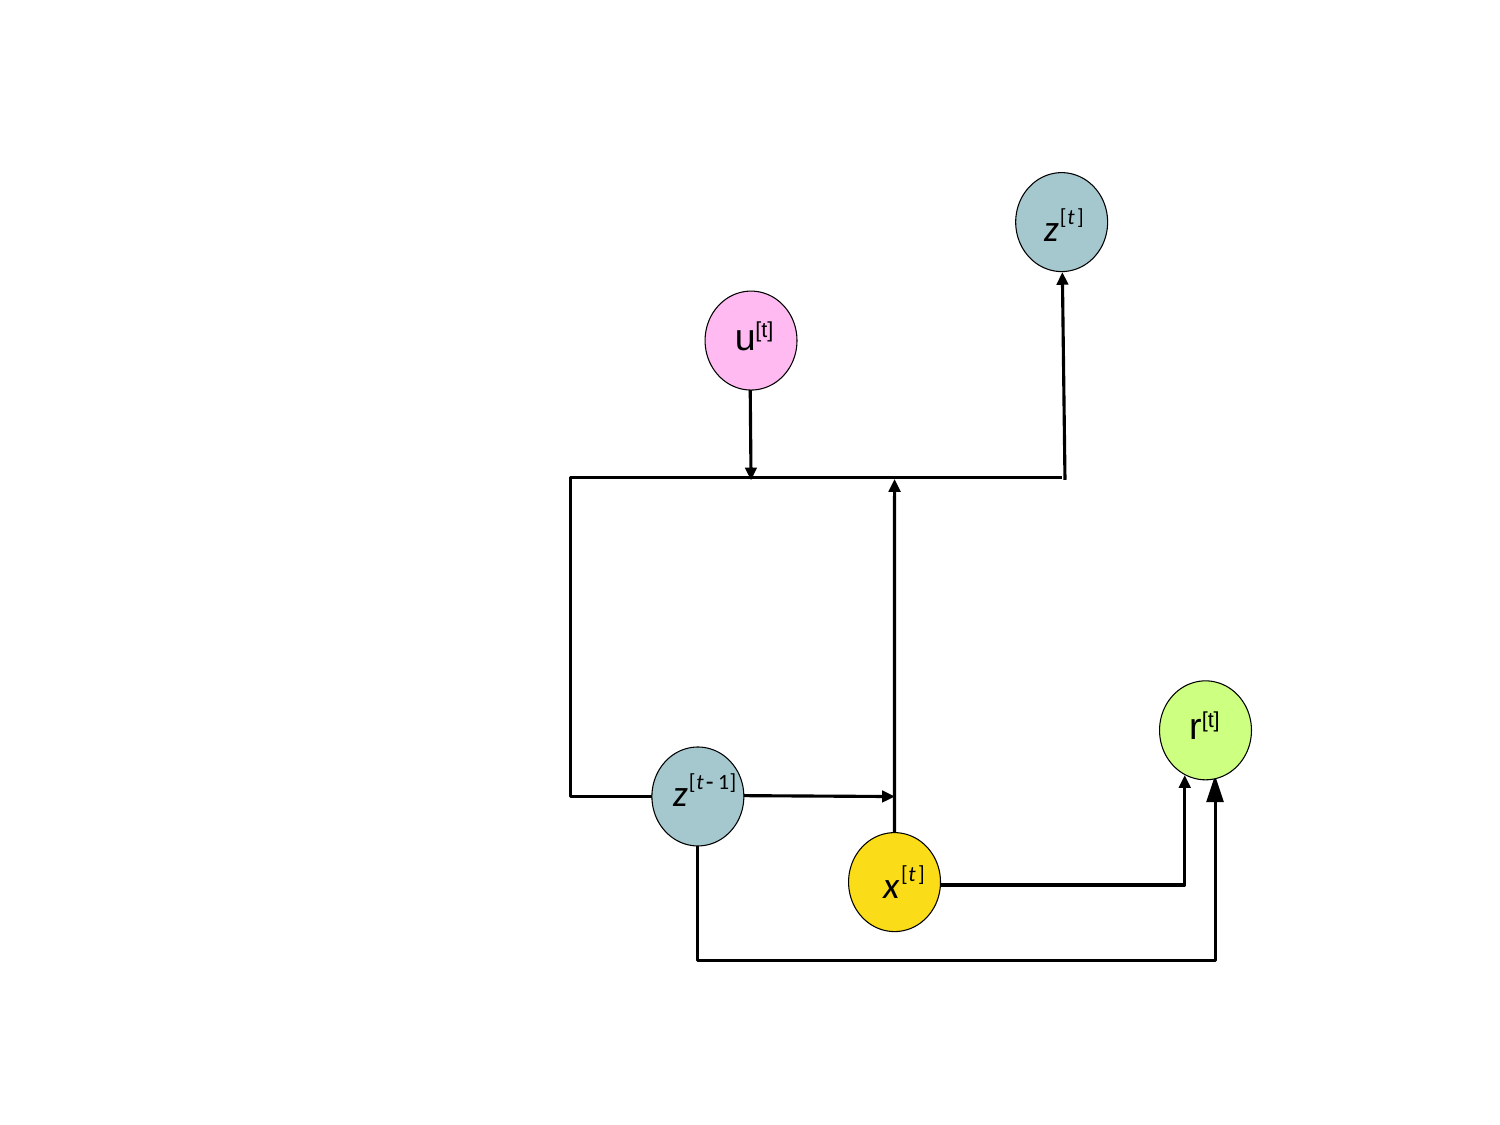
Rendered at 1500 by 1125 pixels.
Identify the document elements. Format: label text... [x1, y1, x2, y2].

text_box r[t] [1174, 698, 1310, 756]
text_box u[t] [720, 308, 856, 366]
text_box [1159, 680, 1245, 780]
text_box [705, 291, 791, 391]
chart [1037, 201, 1091, 248]
text_box [651, 746, 741, 846]
chart [666, 766, 742, 814]
text_box [848, 832, 941, 932]
text_box [1015, 172, 1108, 272]
chart [876, 857, 930, 905]
